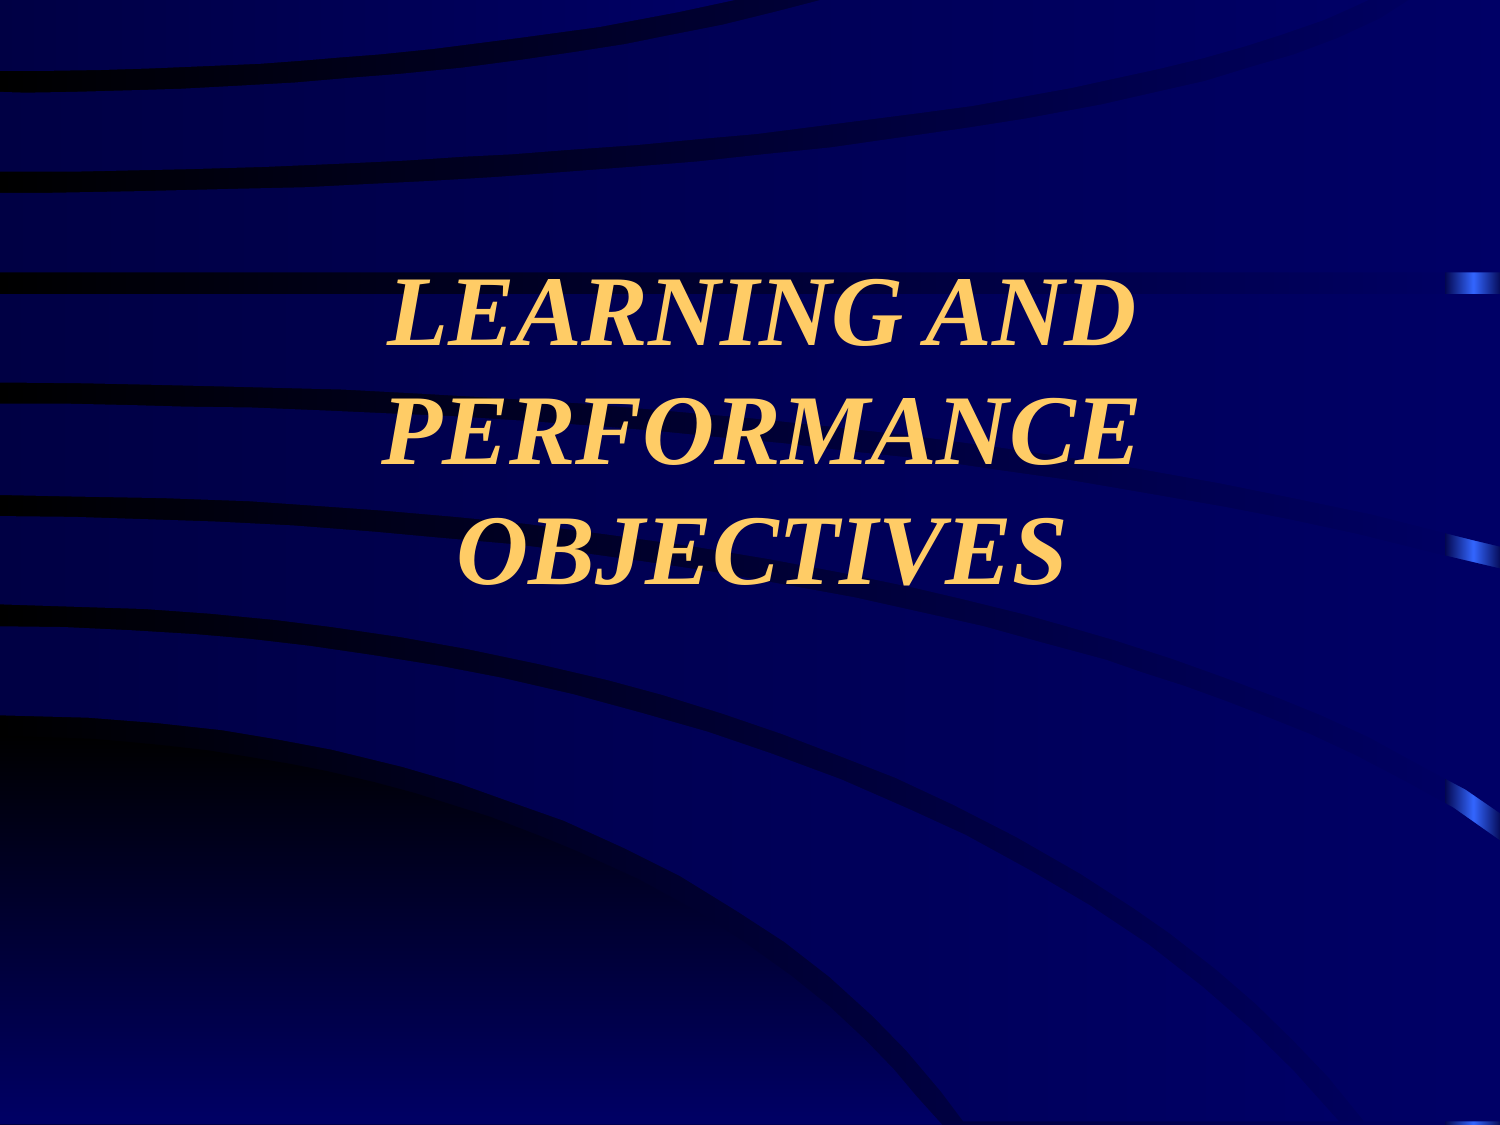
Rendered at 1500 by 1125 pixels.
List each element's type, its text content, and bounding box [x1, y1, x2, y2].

title LEARNING AND PERFORMANCE OBJECTIVES [74, 249, 1450, 600]
